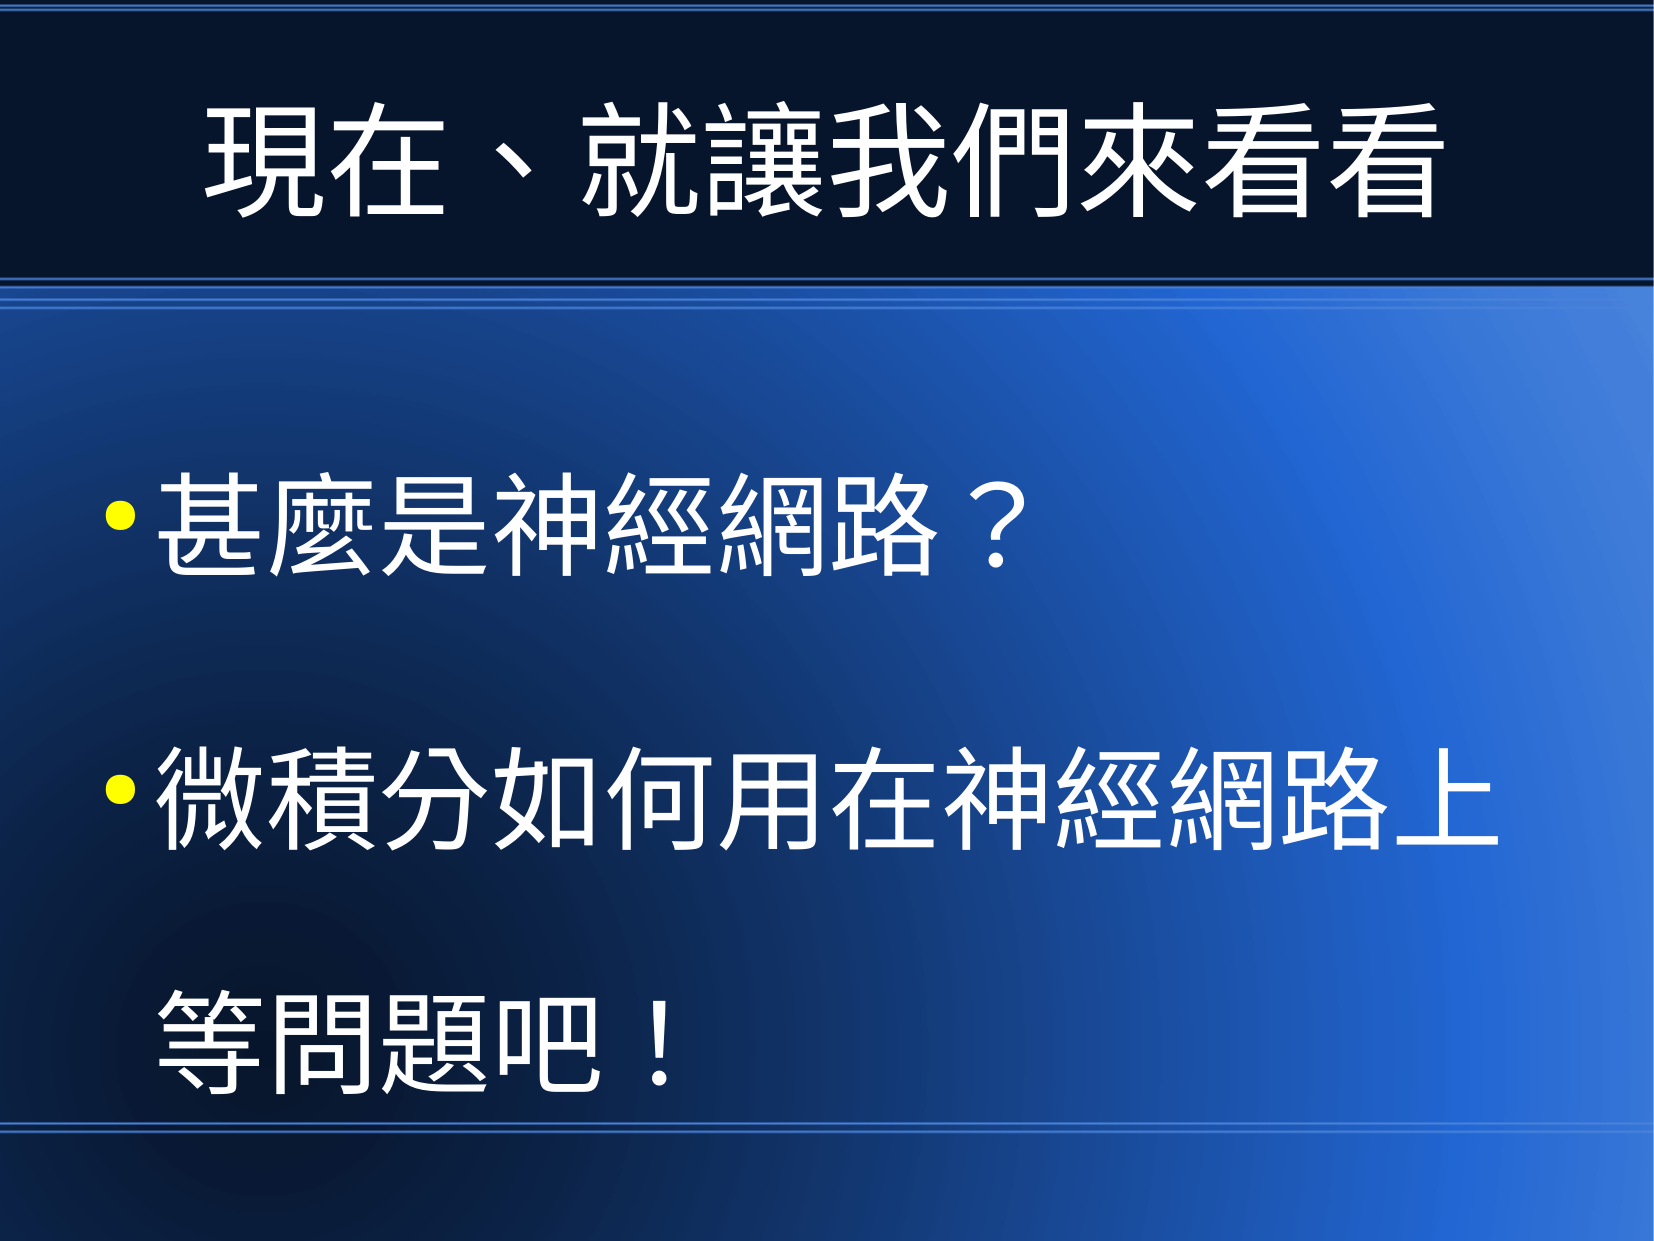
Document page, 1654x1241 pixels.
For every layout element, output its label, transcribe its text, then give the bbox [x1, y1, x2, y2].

list 甚麼是神經網路？ 微積分如何用在神經網路上等問題吧！ [82, 355, 1571, 1241]
picture [0, 0, 1654, 1241]
title 現在、就讓我們來看看 [82, 49, 1571, 257]
